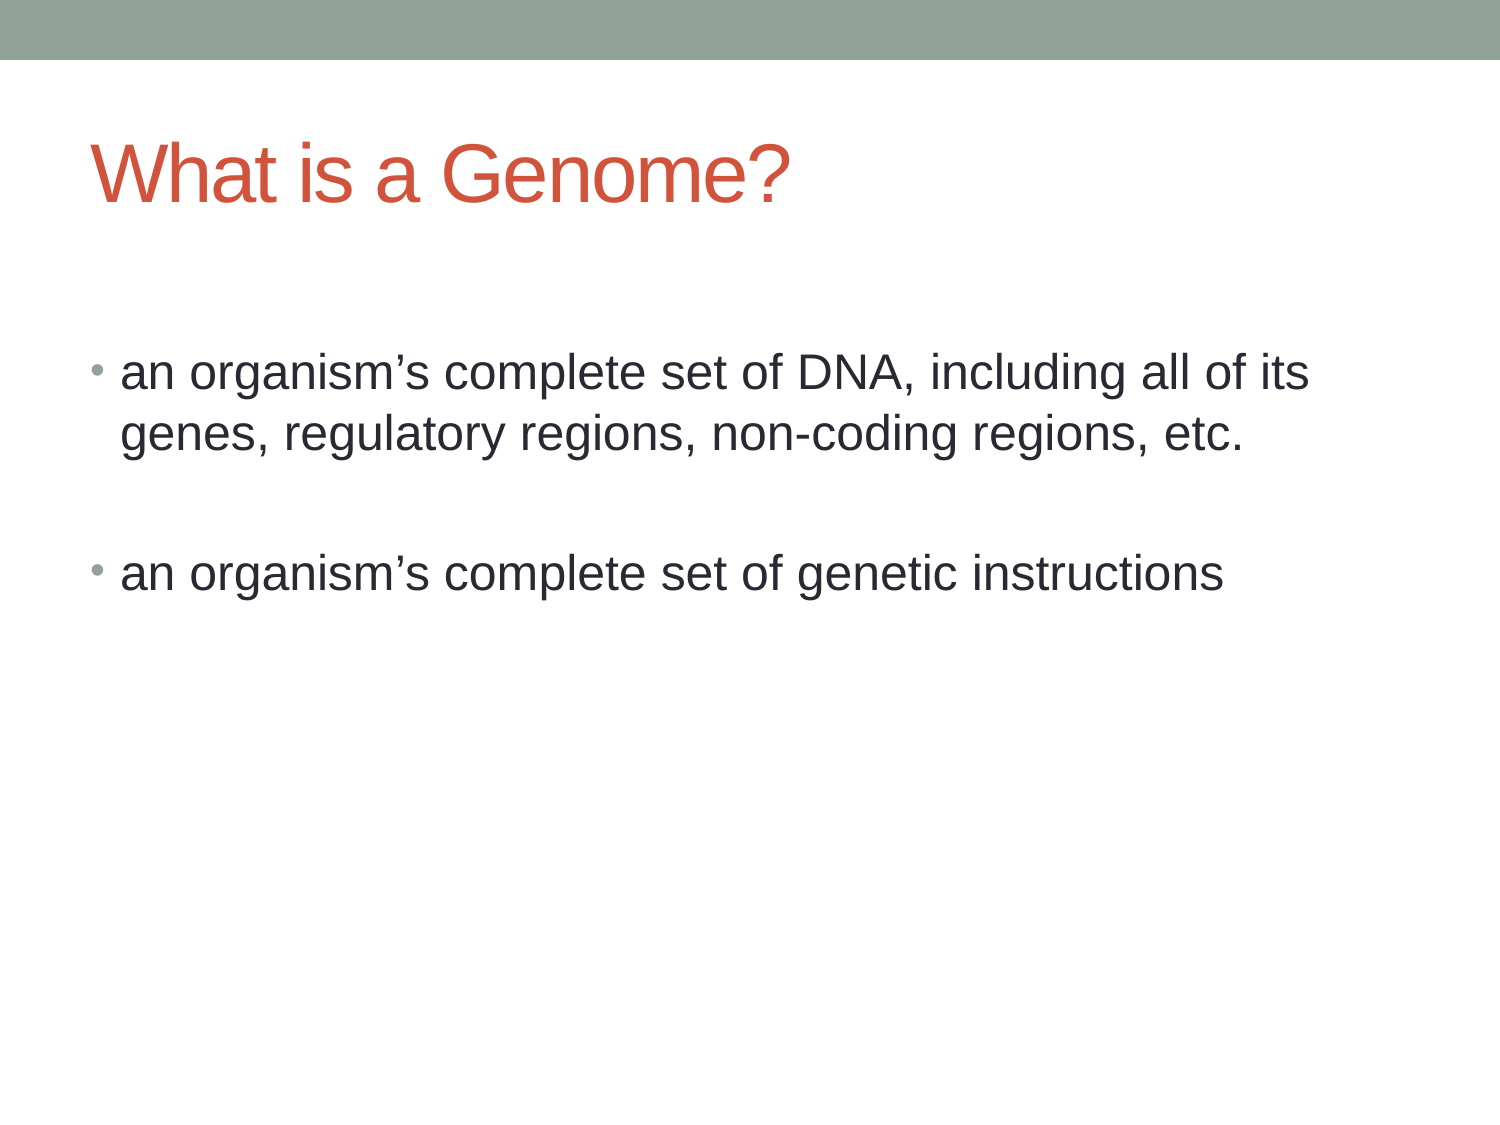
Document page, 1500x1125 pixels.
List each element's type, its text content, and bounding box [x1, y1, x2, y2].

title What is a Genome? [75, 87, 1425, 250]
list an organism’s complete set of DNA, including all of its genes, regulatory regions, non-coding regions, etc. an organism’s complete set of genetic instructions [75, 262, 1425, 1063]
